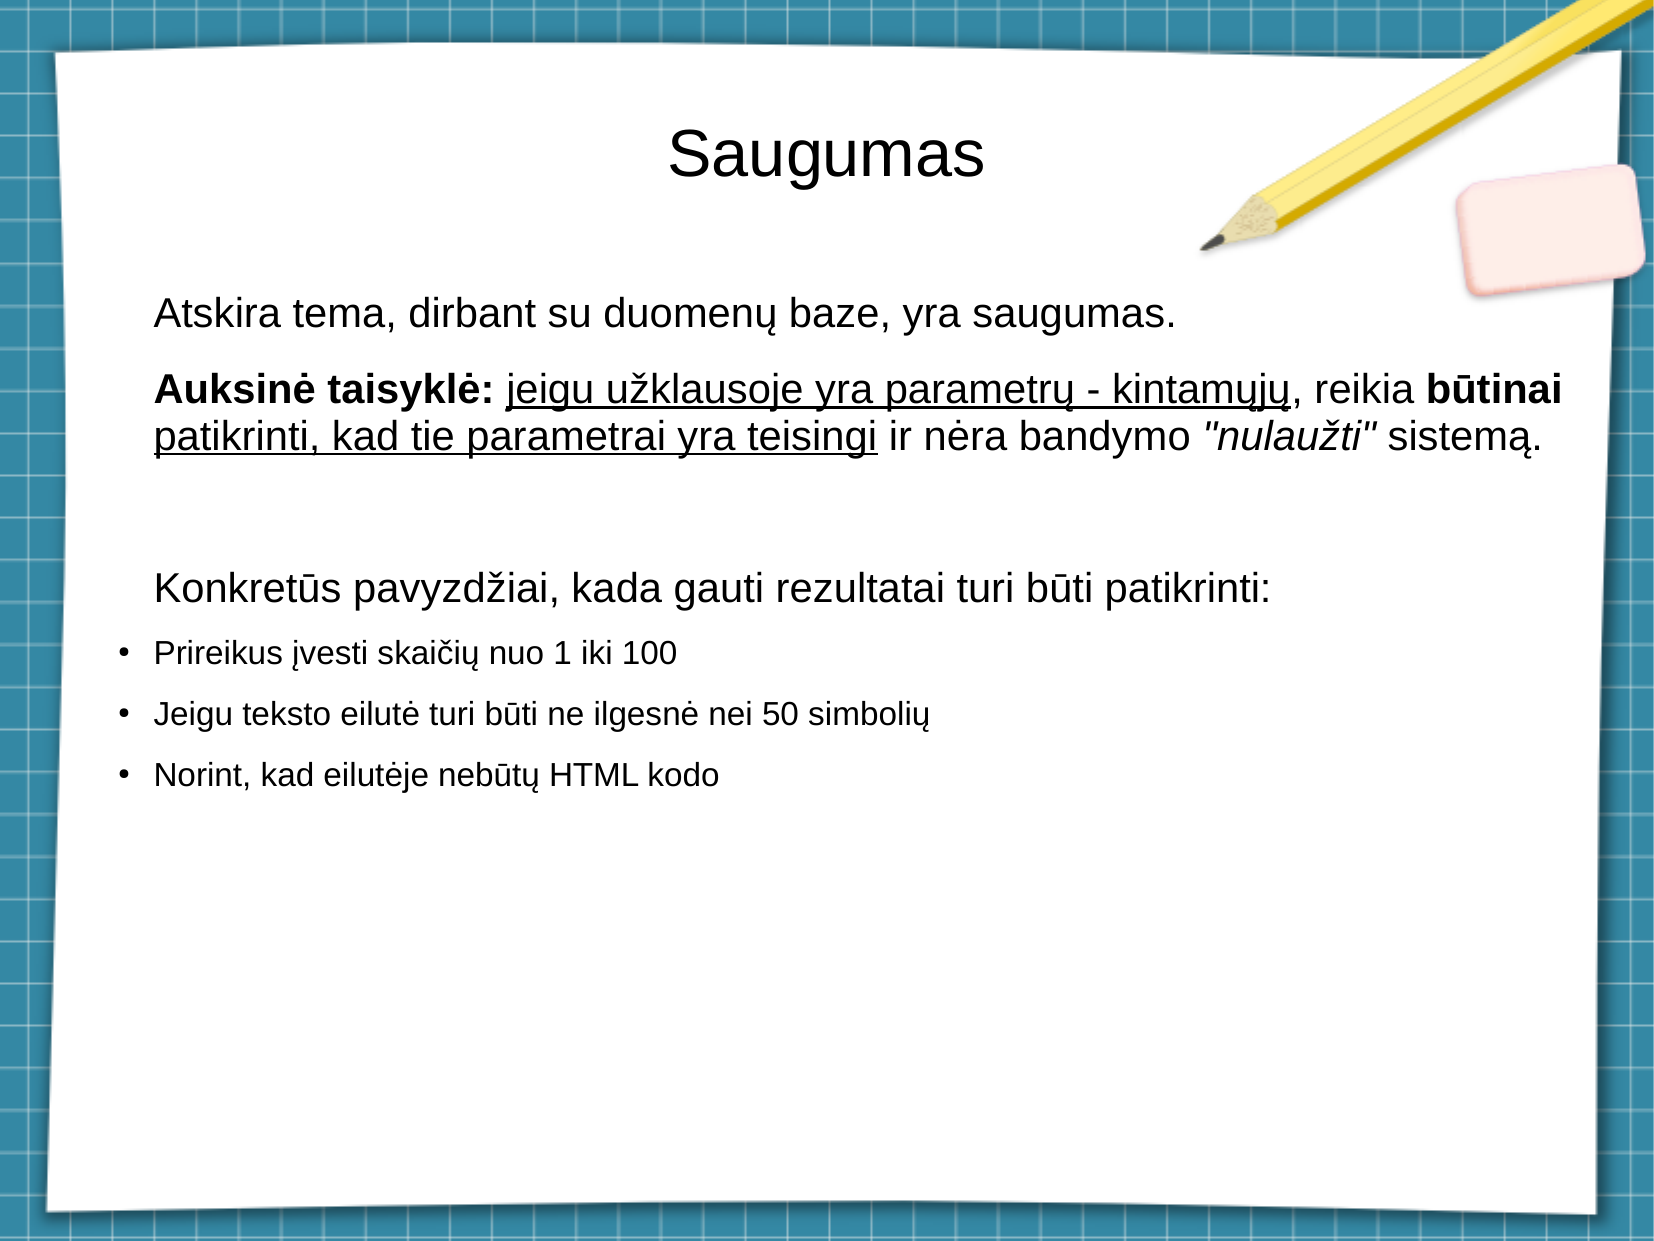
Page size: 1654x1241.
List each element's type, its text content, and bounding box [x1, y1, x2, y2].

picture [0, 0, 1654, 1241]
title Saugumas [82, 49, 1571, 257]
list Atskira tema, dirbant su duomenų baze, yra saugumas. Auksinė taisyklė: jeigu užklausoje yra parametrų - kintamųjų, reikia būtinai patikrinti, kad tie parametrai yra teisingi ir nėra bandymo "nulaužti" sistemą. Konkretūs pavyzdžiai, kada gauti rezultatai turi būti patikrinti: Prireikus įvesti skaičių nuo 1 iki 100 Jeigu teksto eilutė turi būti ne ilgesnė nei 50 simbolių Norint, kad eilutėje nebūtų HTML kodo [82, 290, 1571, 1010]
